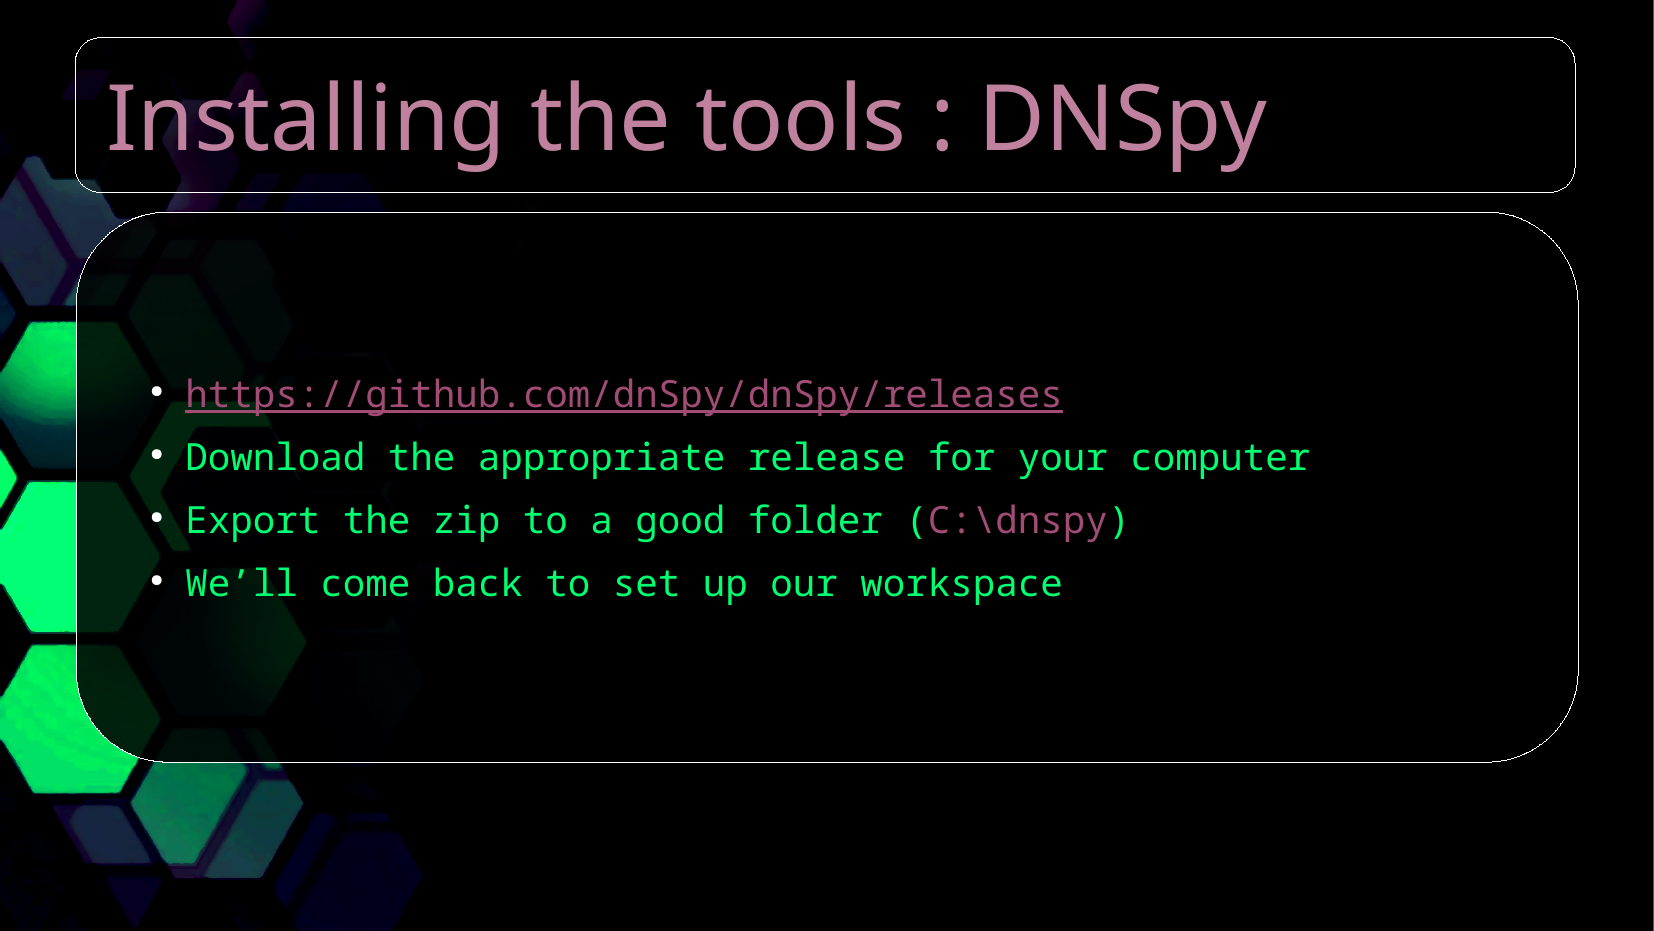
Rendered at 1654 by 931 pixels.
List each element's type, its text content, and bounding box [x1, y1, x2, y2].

picture [0, 0, 1654, 931]
title Installing the tools : DNSpy [82, 37, 1571, 193]
subtitle https://github.com/dnSpy/dnSpy/releases Download the appropriate release for your computer Export the zip to a good folder (C:\dnspy) We’ll come back to set up our workspace [150, 225, 1501, 751]
